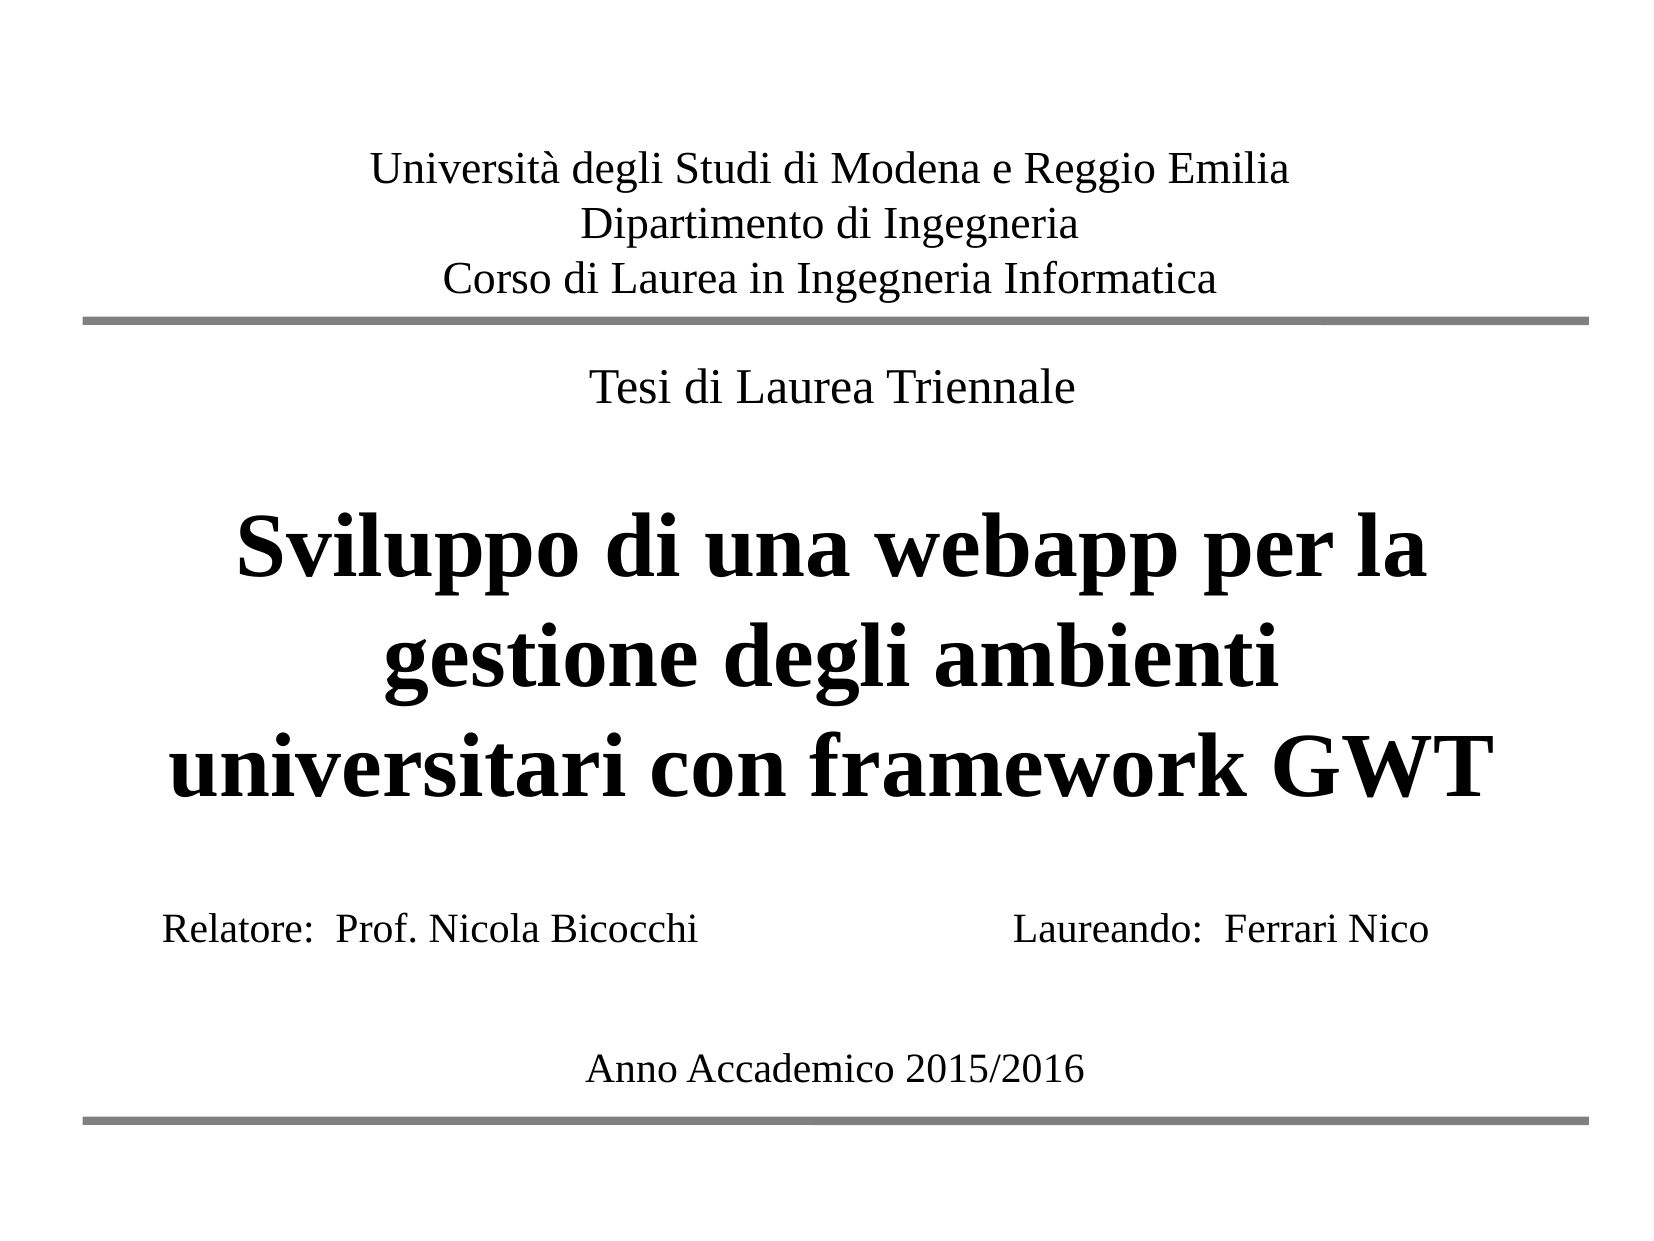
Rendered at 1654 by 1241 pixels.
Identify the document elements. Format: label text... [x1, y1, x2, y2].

title Sviluppo di una webapp per la gestione degli ambienti universitari con framework GWT [142, 460, 1524, 839]
text_box Relatore: Prof. Nicola Bicocchi [147, 893, 714, 959]
text_box Laureando: Ferrari Nico [998, 893, 1445, 959]
text_box Anno Accademico 2015/2016 [570, 1033, 1101, 1099]
text_box Tesi di Laurea Triennale [574, 345, 1092, 421]
text_box Università degli Studi di Modena e Reggio Emilia Dipartimento di Ingegneria Corso di Laurea in Ingegneria Informatica [354, 129, 1306, 310]
